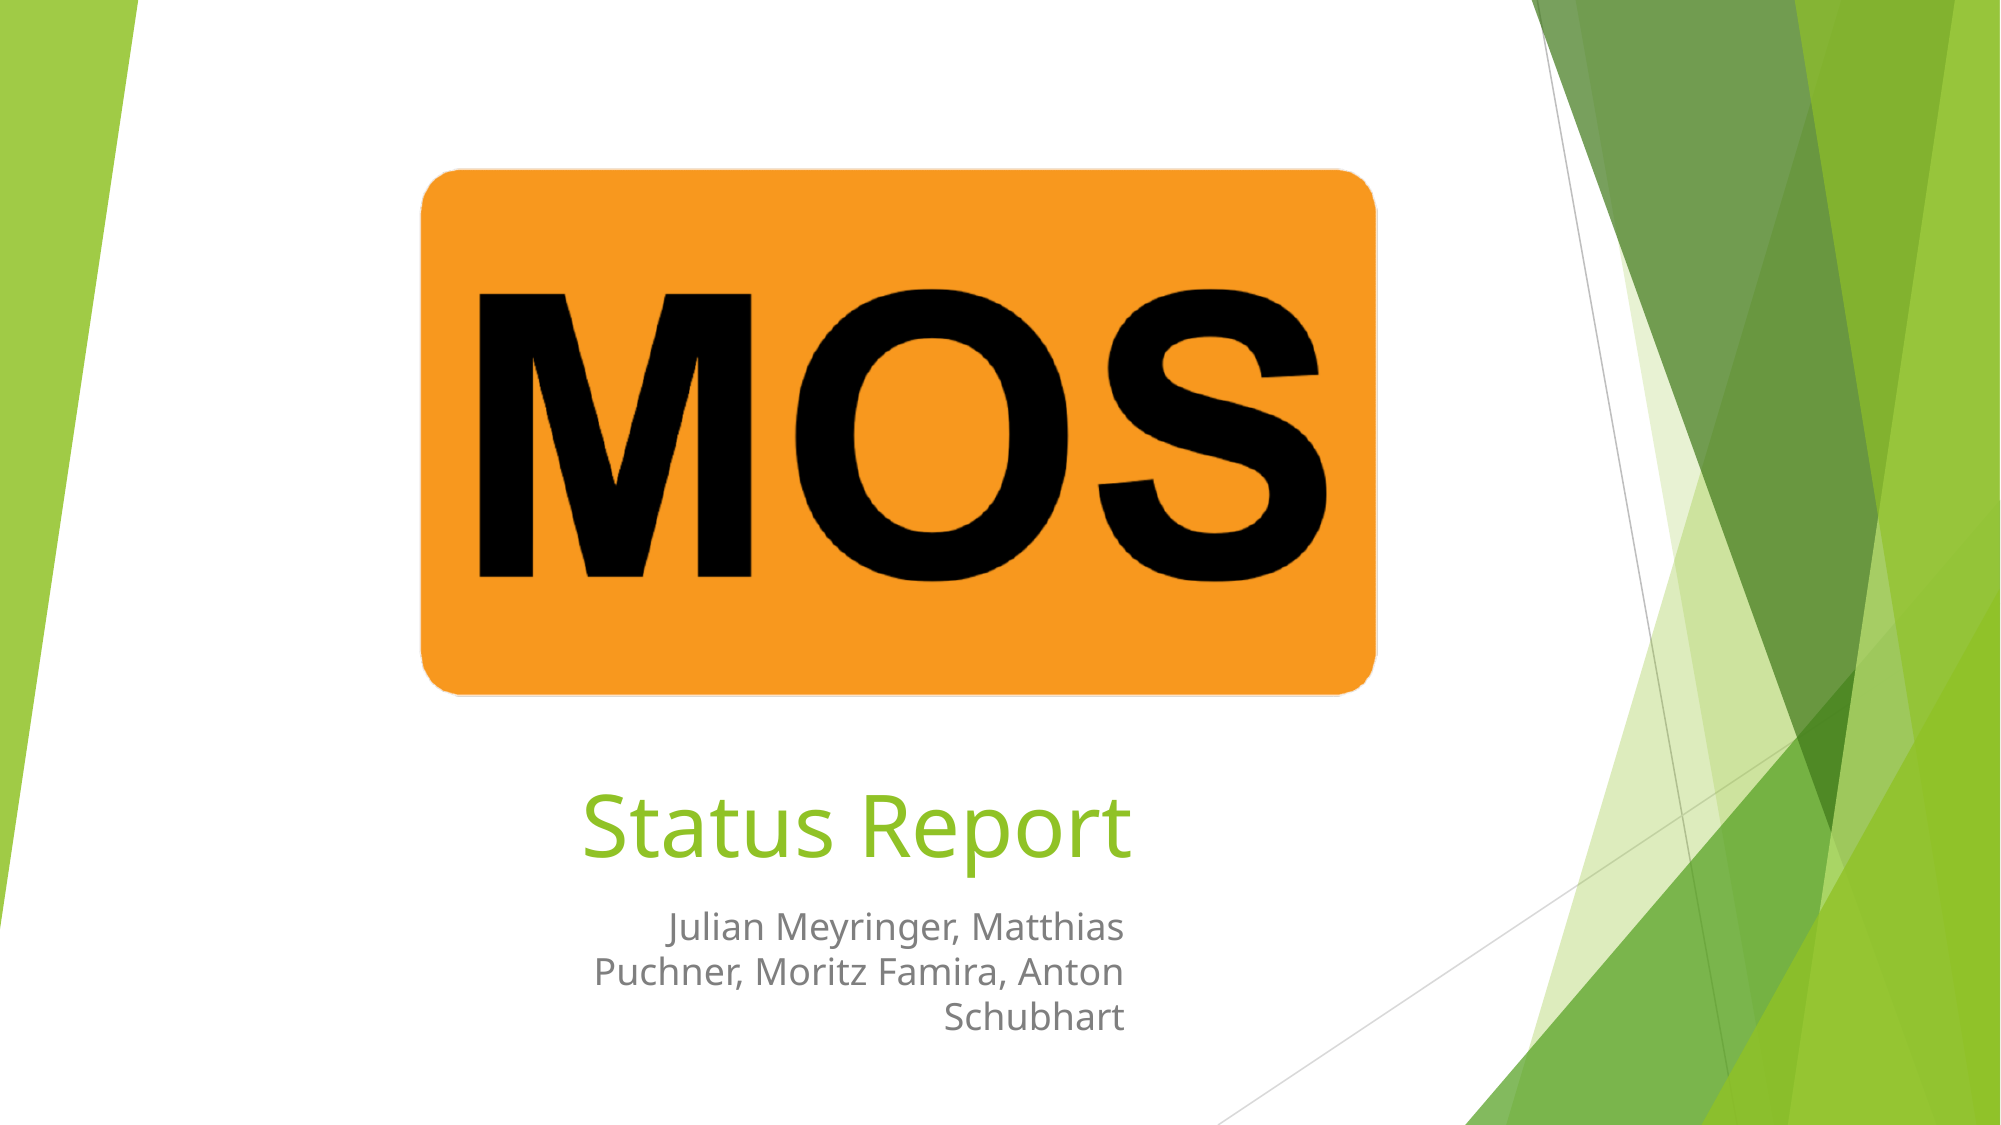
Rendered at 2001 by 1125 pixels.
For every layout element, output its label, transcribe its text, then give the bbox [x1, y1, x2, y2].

subtitle Julian Meyringer, Matthias Puchner, Moritz Famira, Anton Schubhart [578, 895, 1218, 1076]
title Status Report [566, 761, 1230, 883]
picture [416, 165, 1379, 698]
